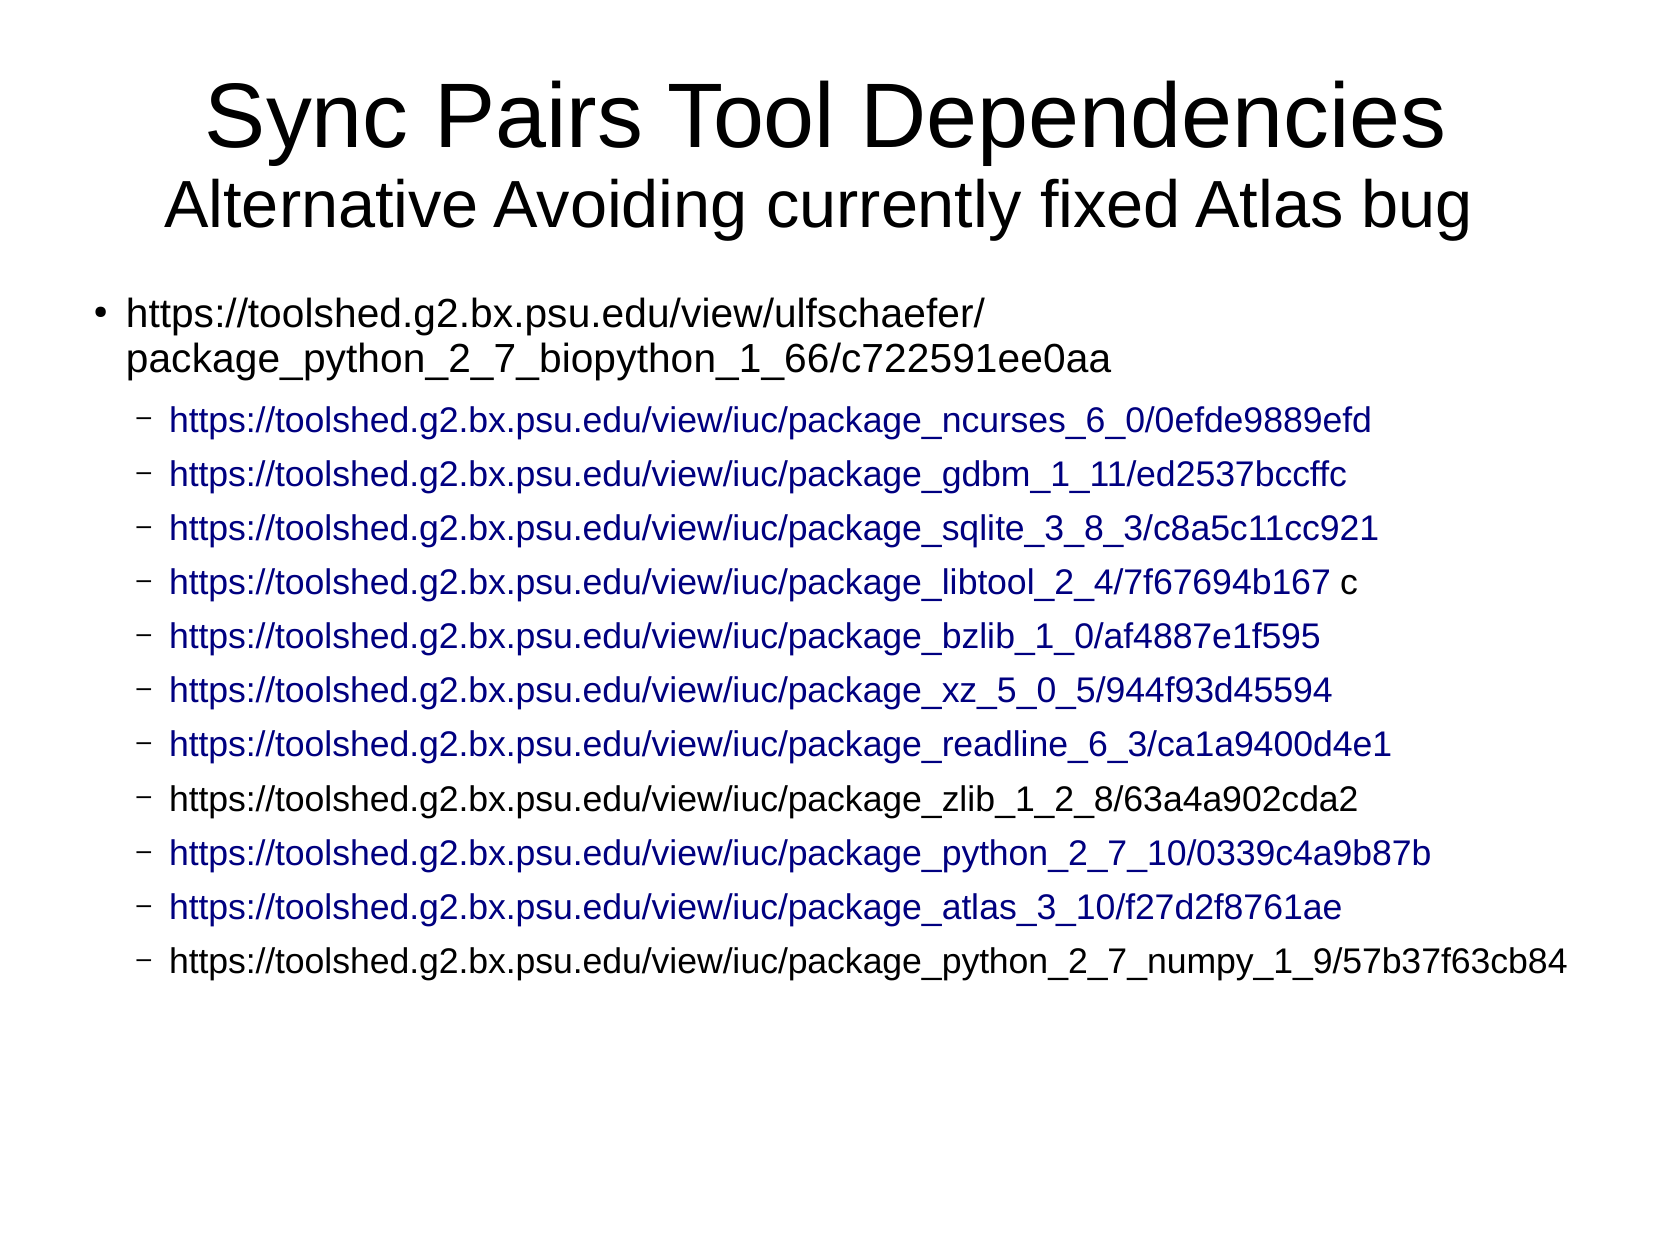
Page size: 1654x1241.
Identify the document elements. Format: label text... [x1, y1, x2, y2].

title Sync Pairs Tool Dependencies Alternative Avoiding currently fixed Atlas bug [82, 49, 1571, 257]
list https://toolshed.g2.bx.psu.edu/view/ulfschaefer/package_python_2_7_biopython_1_66/c722591ee0aa https://toolshed.g2.bx.psu.edu/view/iuc/package_ncurses_6_0/0efde9889efd https://toolshed.g2.bx.psu.edu/view/iuc/package_gdbm_1_11/ed2537bccffc https://toolshed.g2.bx.psu.edu/view/iuc/package_sqlite_3_8_3/c8a5c11cc921 https://toolshed.g2.bx.psu.edu/view/iuc/package_libtool_2_4/7f67694b167 c https://toolshed.g2.bx.psu.edu/view/iuc/package_bzlib_1_0/af4887e1f595 https://toolshed.g2.bx.psu.edu/view/iuc/package_xz_5_0_5/944f93d45594 https://toolshed.g2.bx.psu.edu/view/iuc/package_readline_6_3/ca1a9400d4e1 https://toolshed.g2.bx.psu.edu/view/iuc/package_zlib_1_2_8/63a4a902cda2 https://toolshed.g2.bx.psu.edu/view/iuc/package_python_2_7_10/0339c4a9b87b https://toolshed.g2.bx.psu.edu/view/iuc/package_atlas_3_10/f27d2f8761ae https://toolshed.g2.bx.psu.edu/view/iuc/package_python_2_7_numpy_1_9/57b37f63cb84 [82, 290, 1571, 1010]
